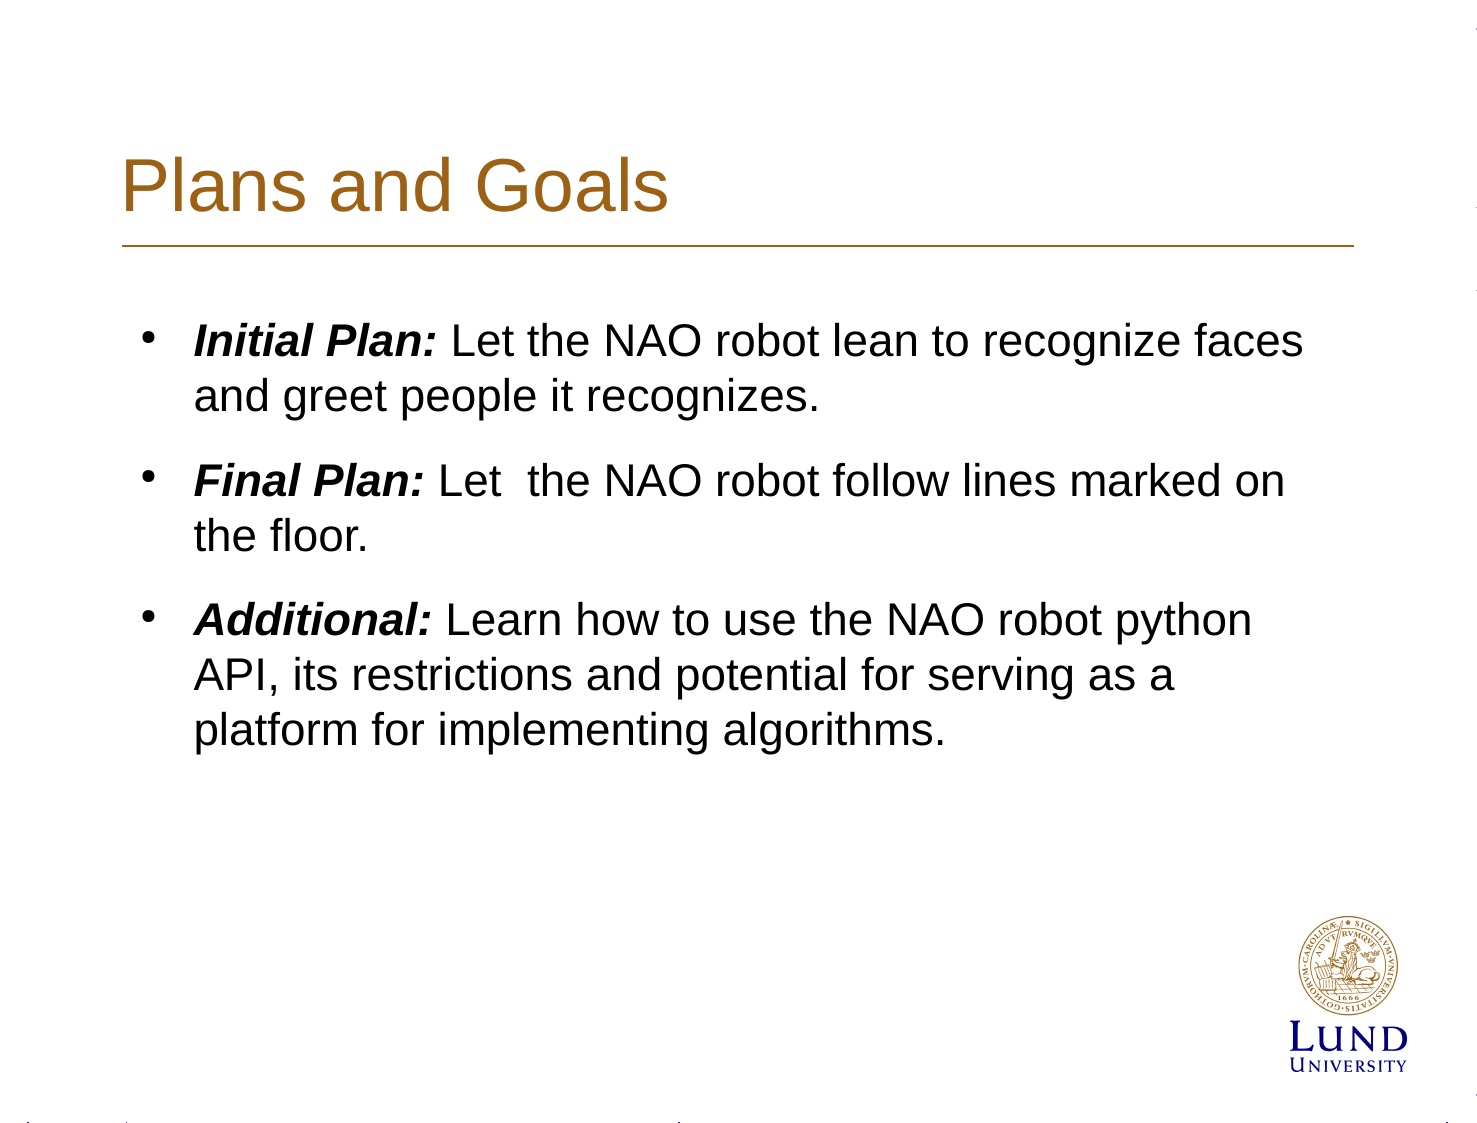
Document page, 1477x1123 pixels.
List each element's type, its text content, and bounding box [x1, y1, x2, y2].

list Initial Plan: Let the NAO robot lean to recognize faces and greet people it recognizes. Final Plan: Let the NAO robot follow lines marked on the floor. Additional: Learn how to use the NAO robot python API, its restrictions and potential for serving as a platform for implementing algorithms. [107, 303, 1353, 888]
picture [1290, 916, 1407, 1072]
title Plans and Goals [105, 46, 1354, 234]
